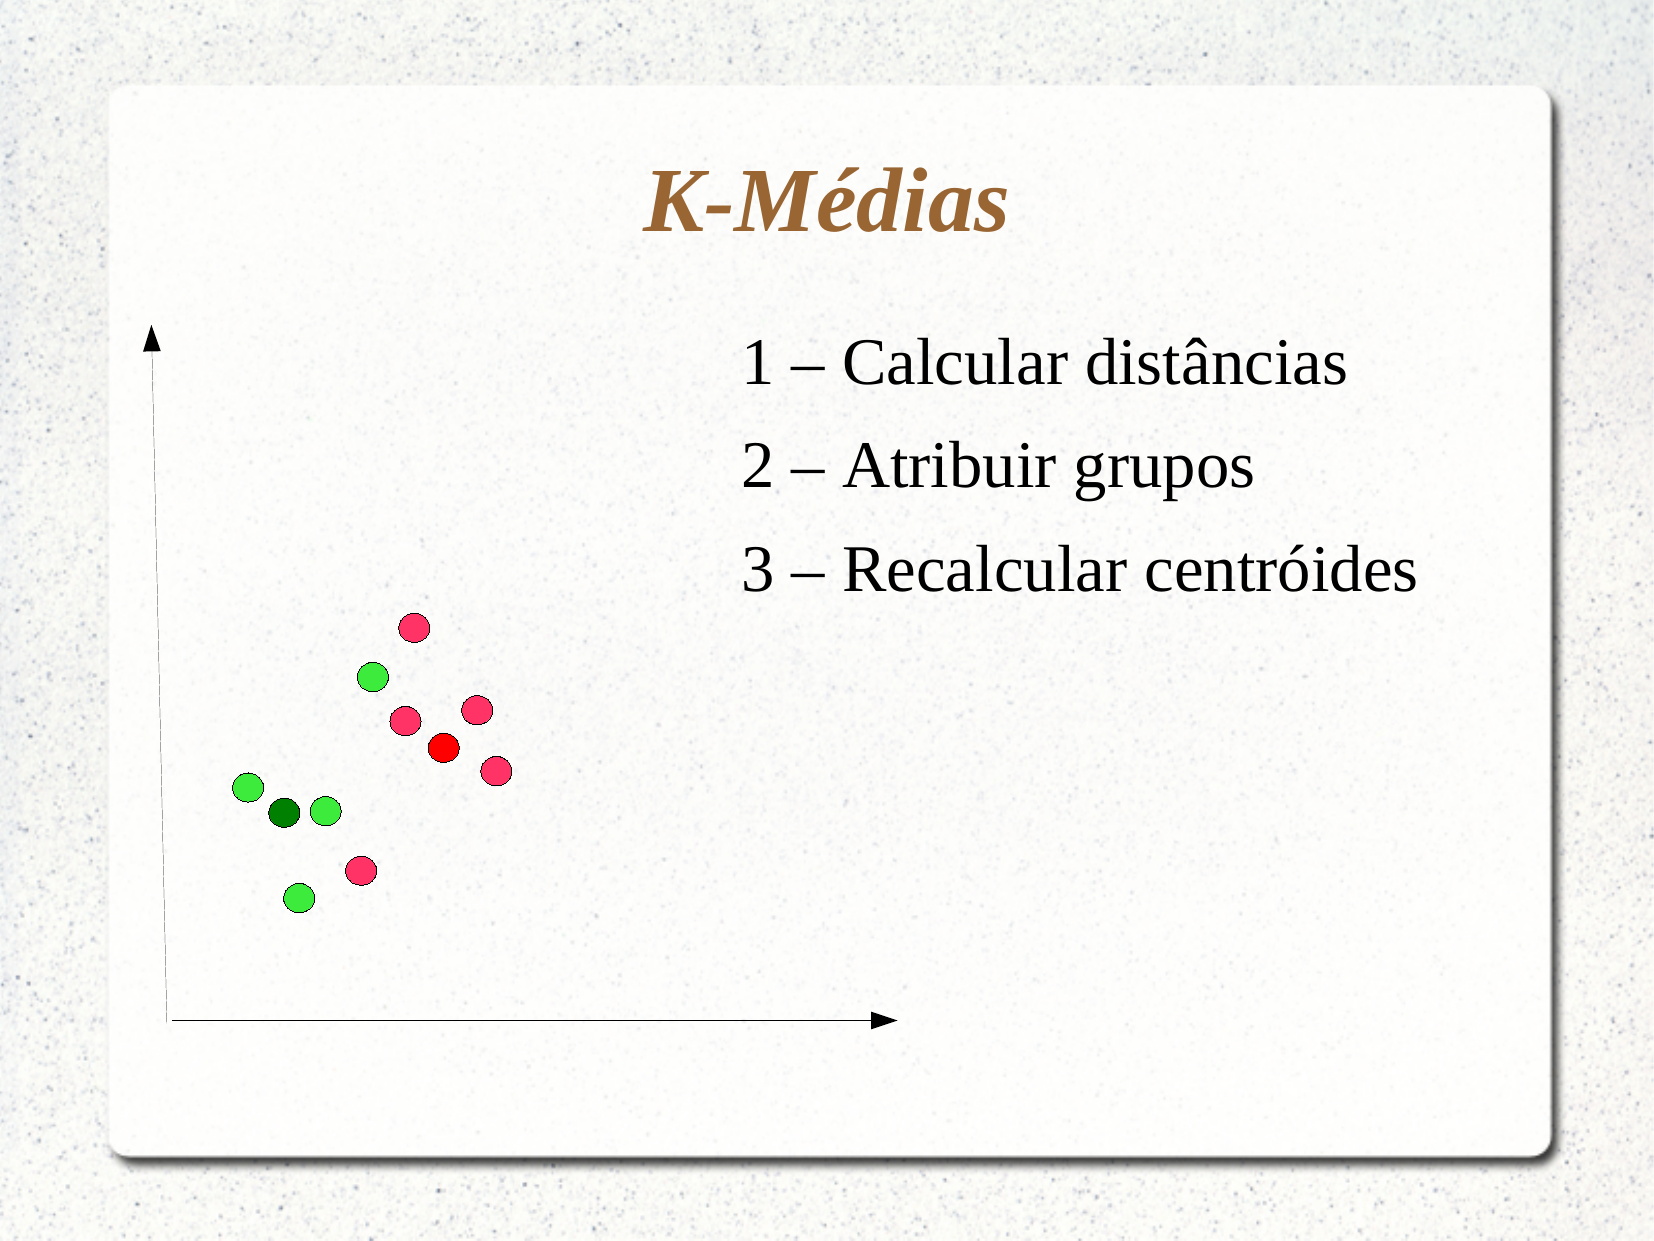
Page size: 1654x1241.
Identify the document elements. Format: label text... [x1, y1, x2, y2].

text_box [268, 798, 300, 828]
list 1 – Calcular distâncias 2 – Atribuir grupos 3 – Recalcular centróides [118, 324, 1571, 1241]
picture [0, 0, 1654, 1241]
title K-Médias [118, 96, 1536, 304]
text_box [428, 733, 460, 763]
